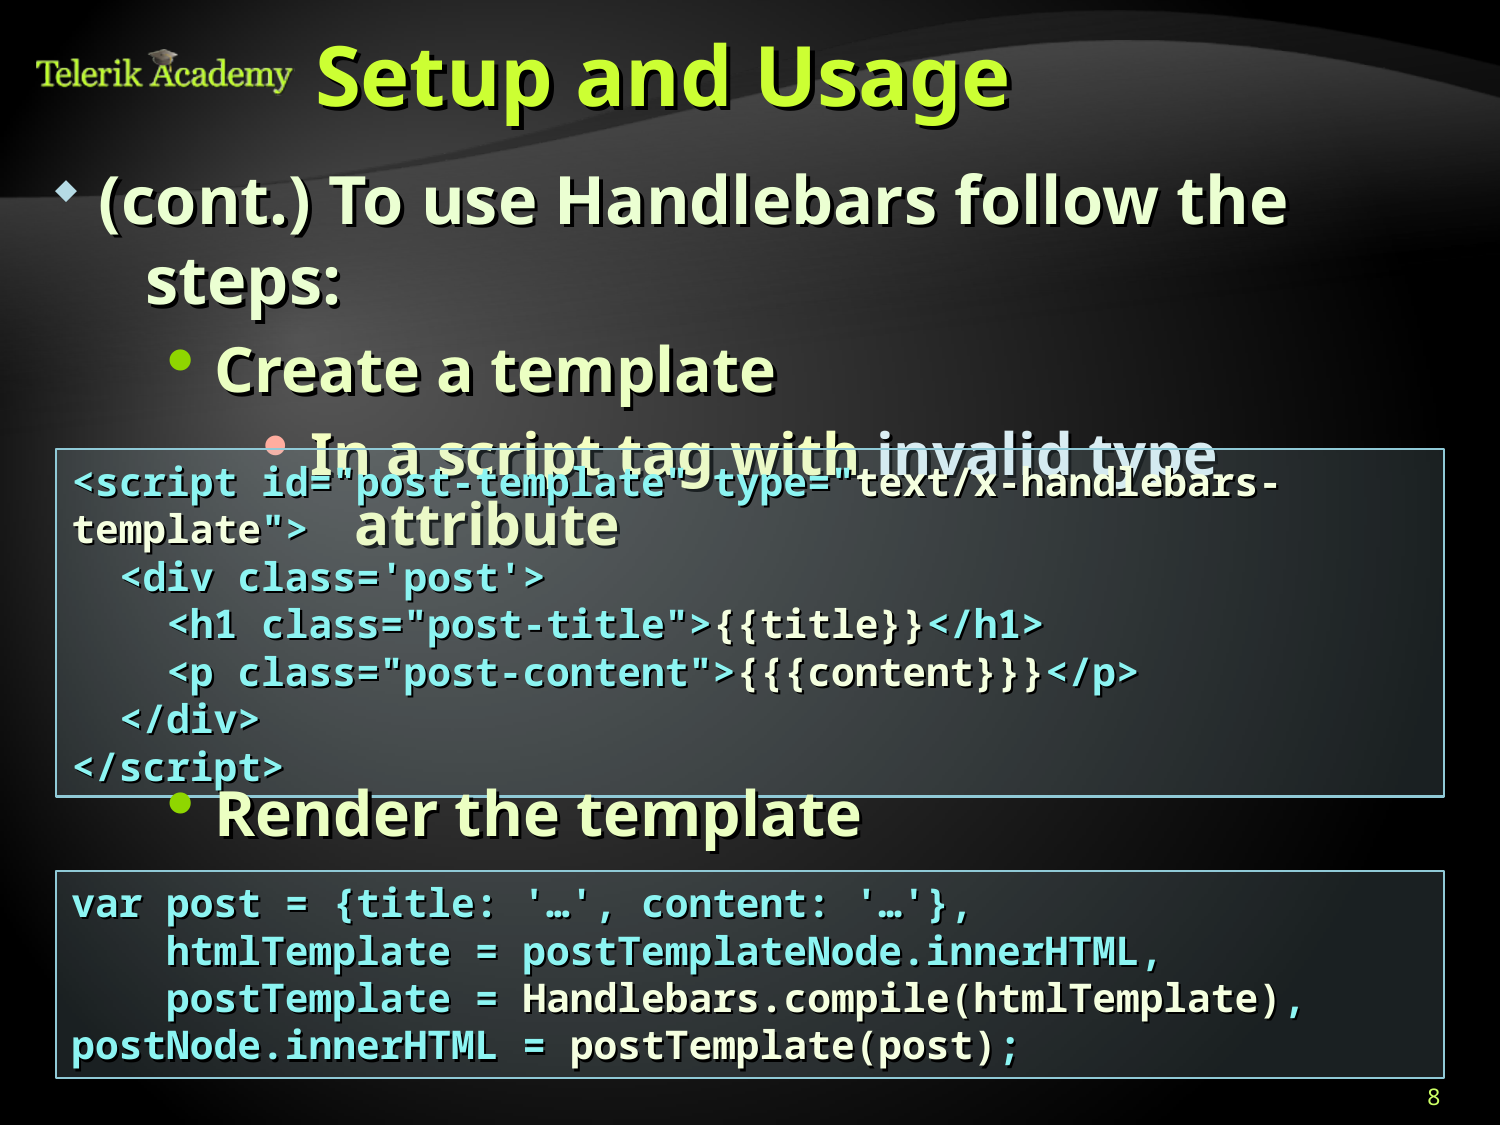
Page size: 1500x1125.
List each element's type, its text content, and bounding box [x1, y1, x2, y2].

list (cont.) To use Handlebars follow the steps: Create a template In a script tag with invalid type attribute [37, 866, 1463, 1101]
text_box <script id="post-template" type="text/x-handlebars-template"> <div class='post'> <h1 class="post-title">{{title}}</h1> <p class="post-content">{{{content}}}</p> </div> </script> [56, 449, 1444, 753]
text_box 8 [1412, 1074, 1488, 1113]
list (cont.) To use Handlebars follow the steps: Create a template In a script tag with invalid type attribute [37, 149, 1463, 762]
title Setup and Usage [300, 12, 1463, 149]
text_box var post = {title: '…', content: '…'}, htmlTemplate = postTemplateNode.innerHTML, postTemplate = Handlebars.compile(htmlTemplate), postNode.innerHTML = postTemplate(post); [56, 870, 1444, 1078]
text_box Render the template [37, 762, 1463, 866]
